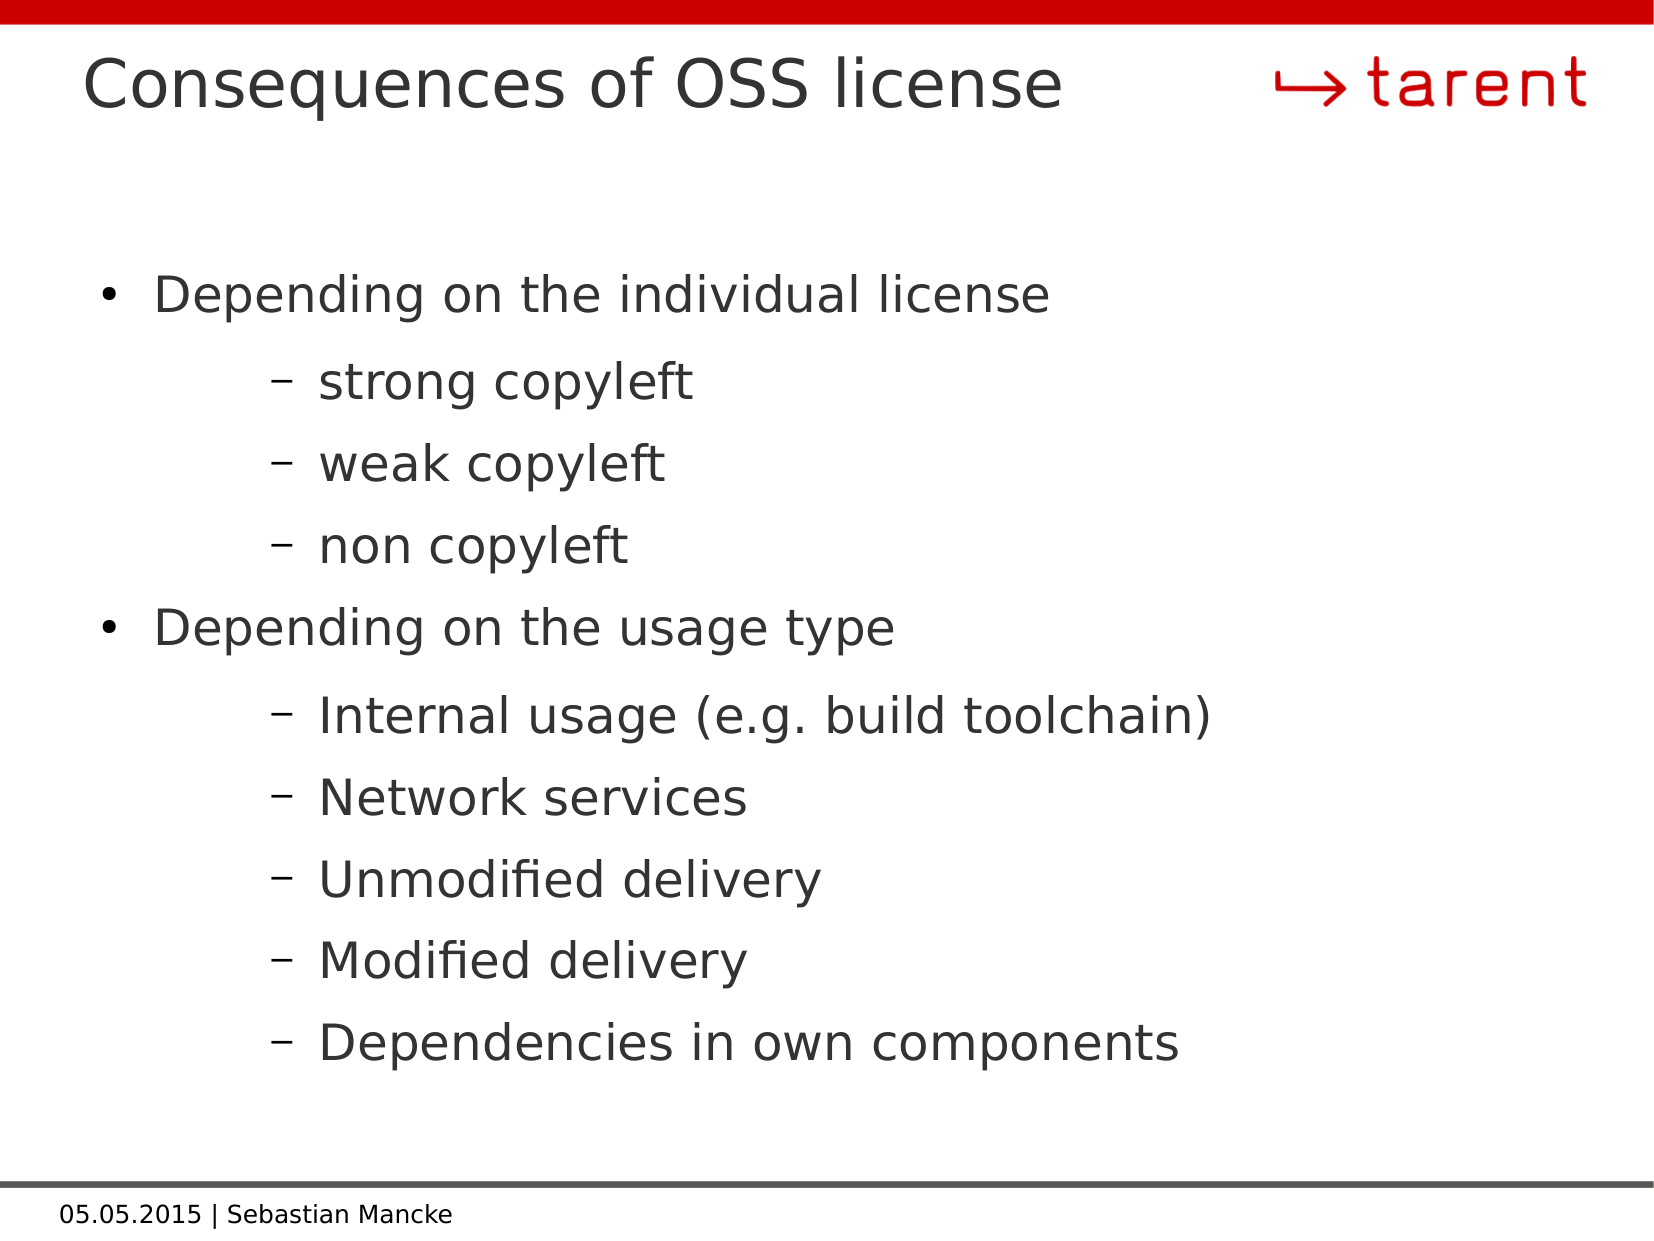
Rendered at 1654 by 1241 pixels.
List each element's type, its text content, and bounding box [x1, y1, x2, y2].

picture [0, 1181, 1654, 1188]
list Depending on the individual license strong copyleft weak copyleft non copyleft Depending on the usage type Internal usage (e.g. build toolchain) Network services Unmodified delivery Modified delivery Dependencies in own components [82, 265, 1571, 1158]
picture [0, 0, 1654, 26]
picture [1571, 51, 1612, 120]
title Consequences of OSS license [82, 35, 1571, 134]
